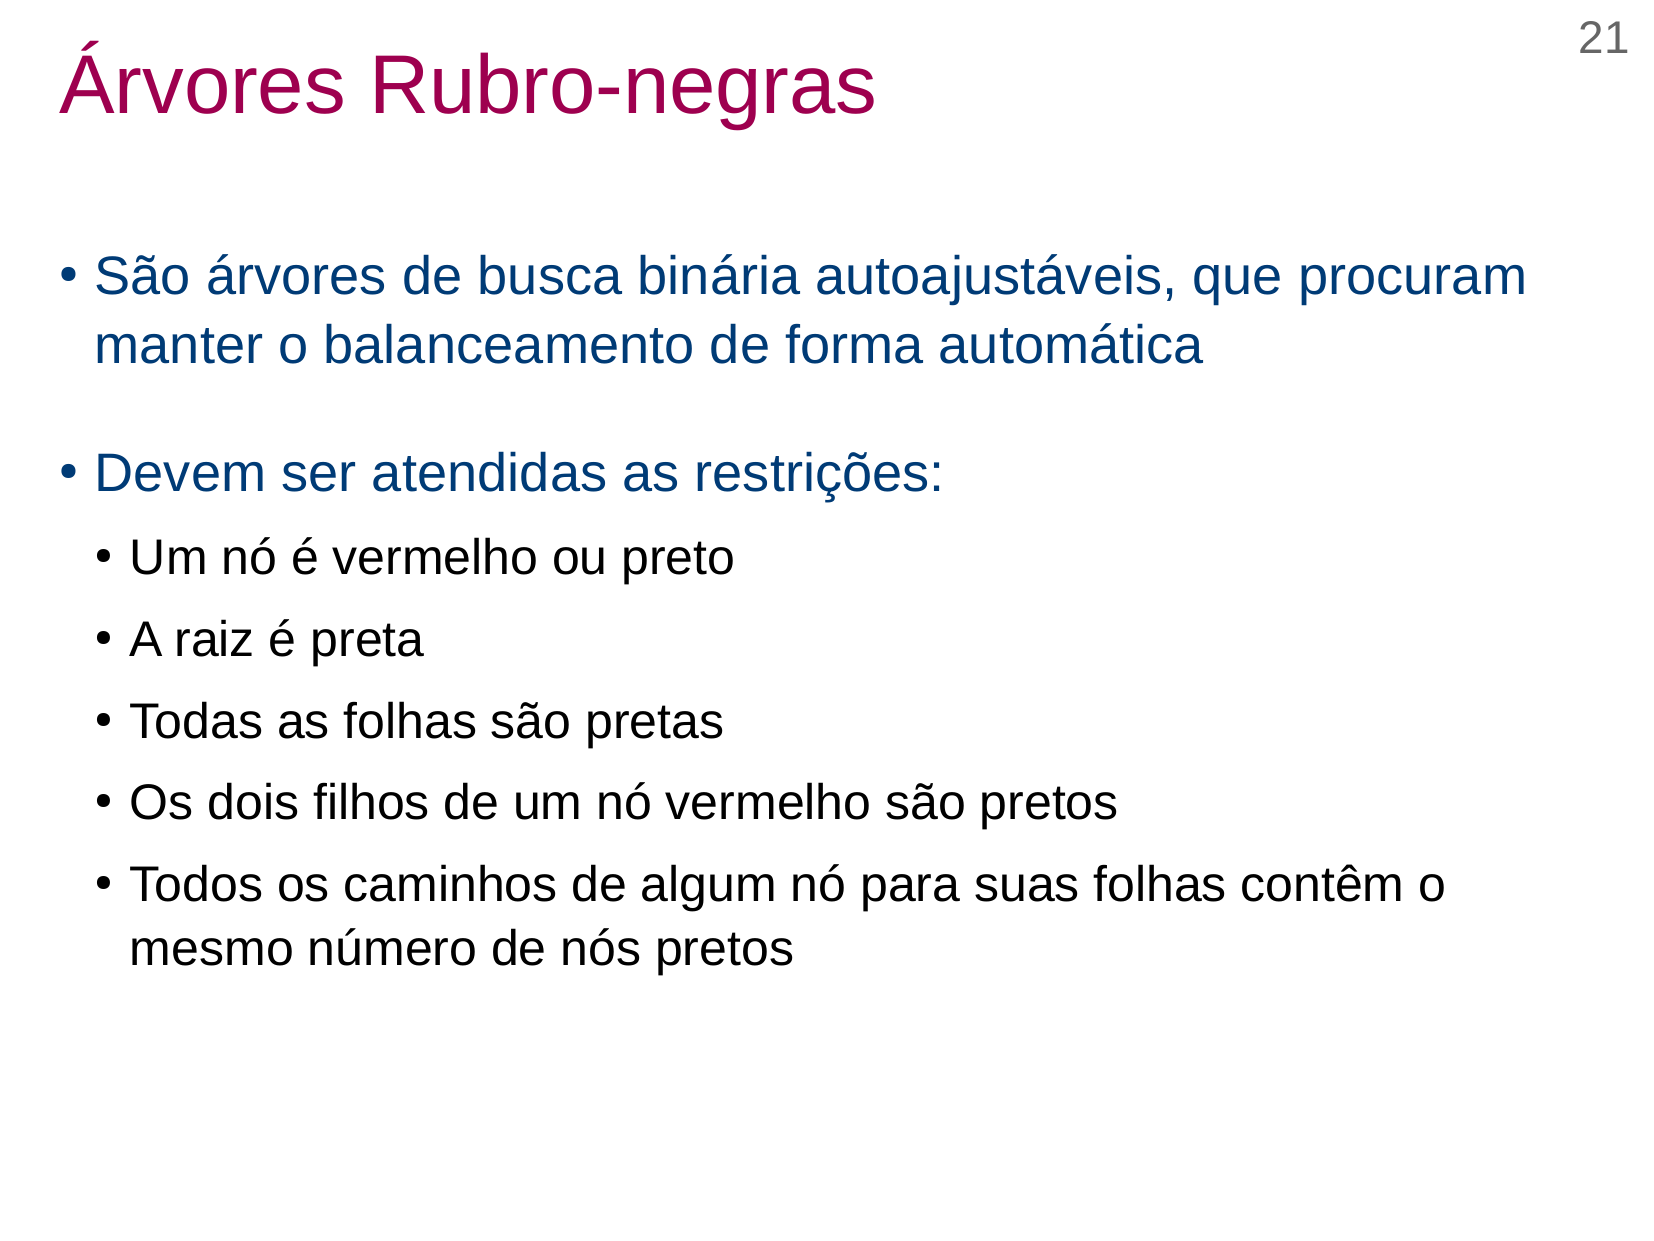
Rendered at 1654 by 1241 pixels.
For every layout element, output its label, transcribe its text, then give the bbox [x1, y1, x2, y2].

title Árvores Rubro-negras [59, 29, 1595, 148]
list São árvores de busca binária autoajustáveis, que procuram manter o balanceamento de forma automática Devem ser atendidas as restrições: Um nó é vermelho ou preto A raiz é preta Todas as folhas são pretas Os dois filhos de um nó vermelho são pretos Todos os caminhos de algum nó para suas folhas contêm o mesmo número de nós pretos [59, 236, 1595, 1211]
